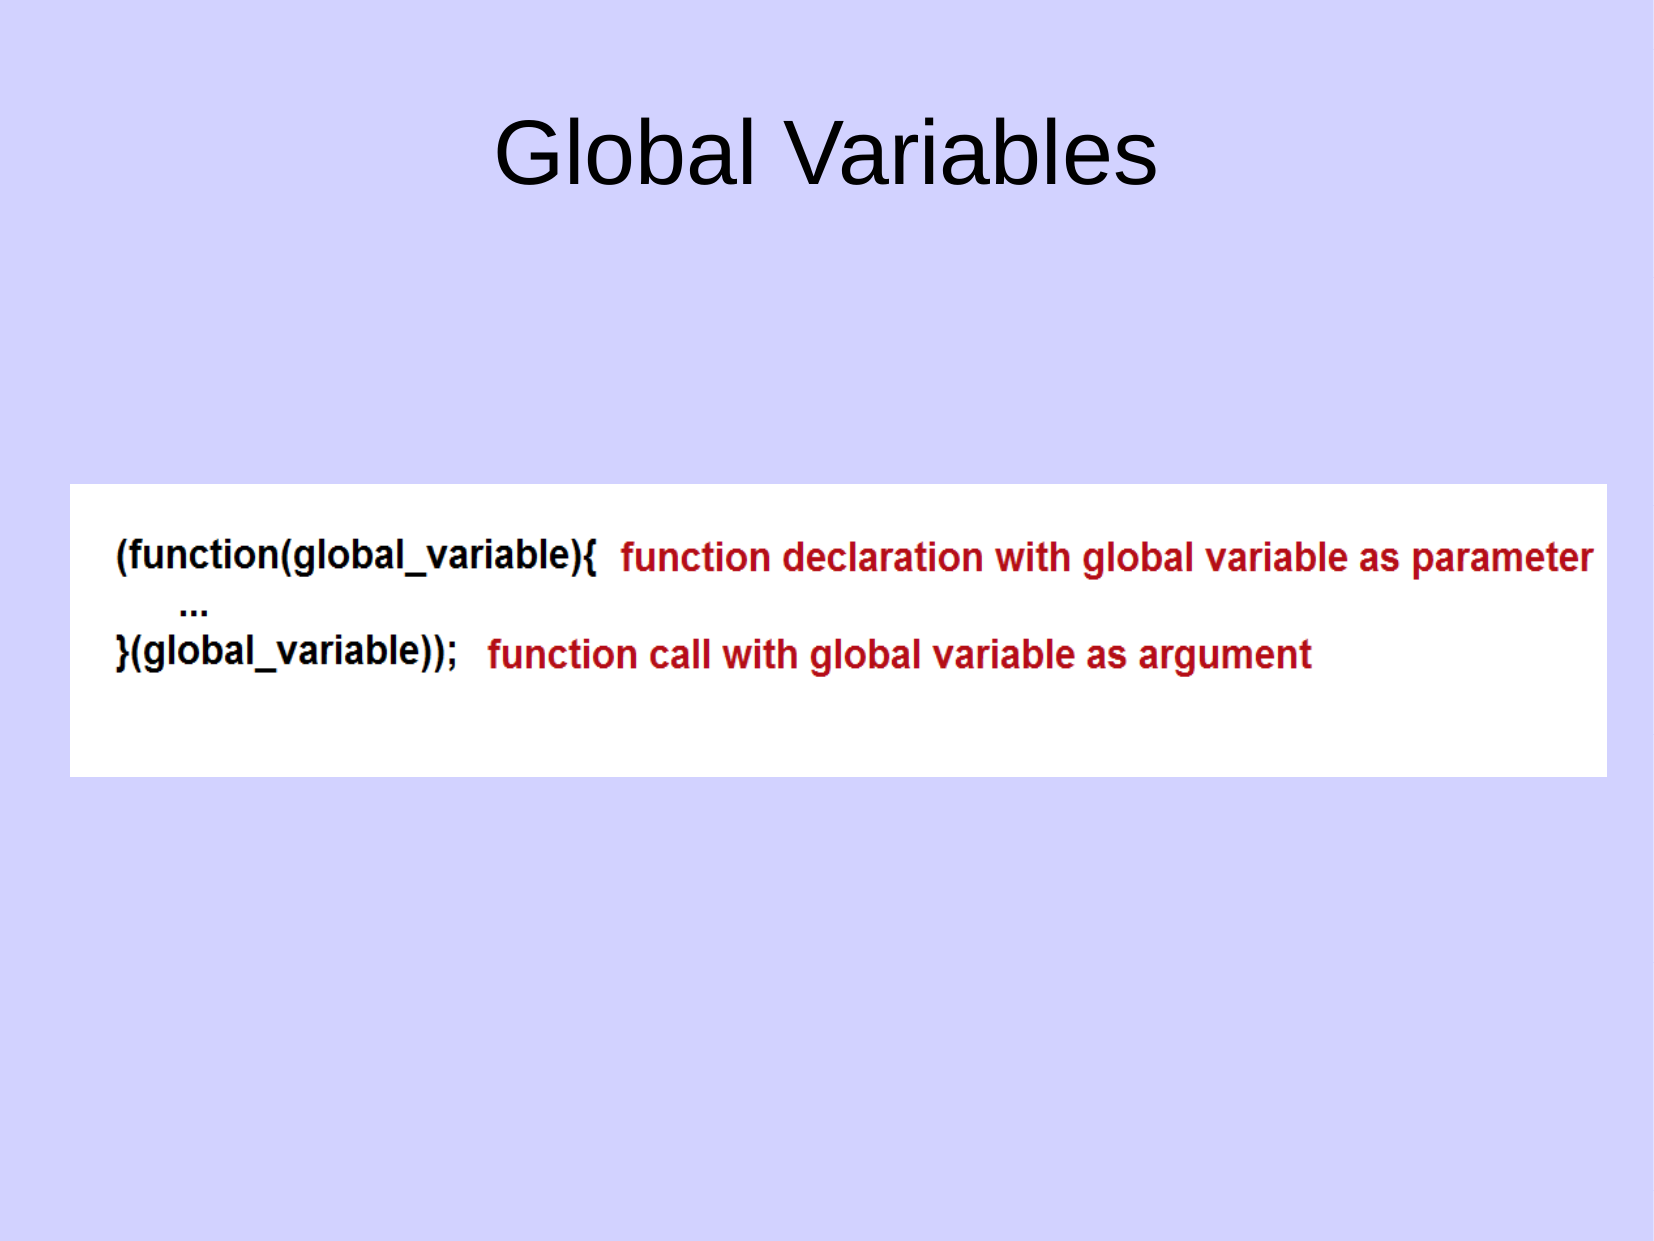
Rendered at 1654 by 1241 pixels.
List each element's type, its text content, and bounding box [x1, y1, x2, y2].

title Global Variables [82, 49, 1571, 257]
picture [0, 0, 1654, 1241]
